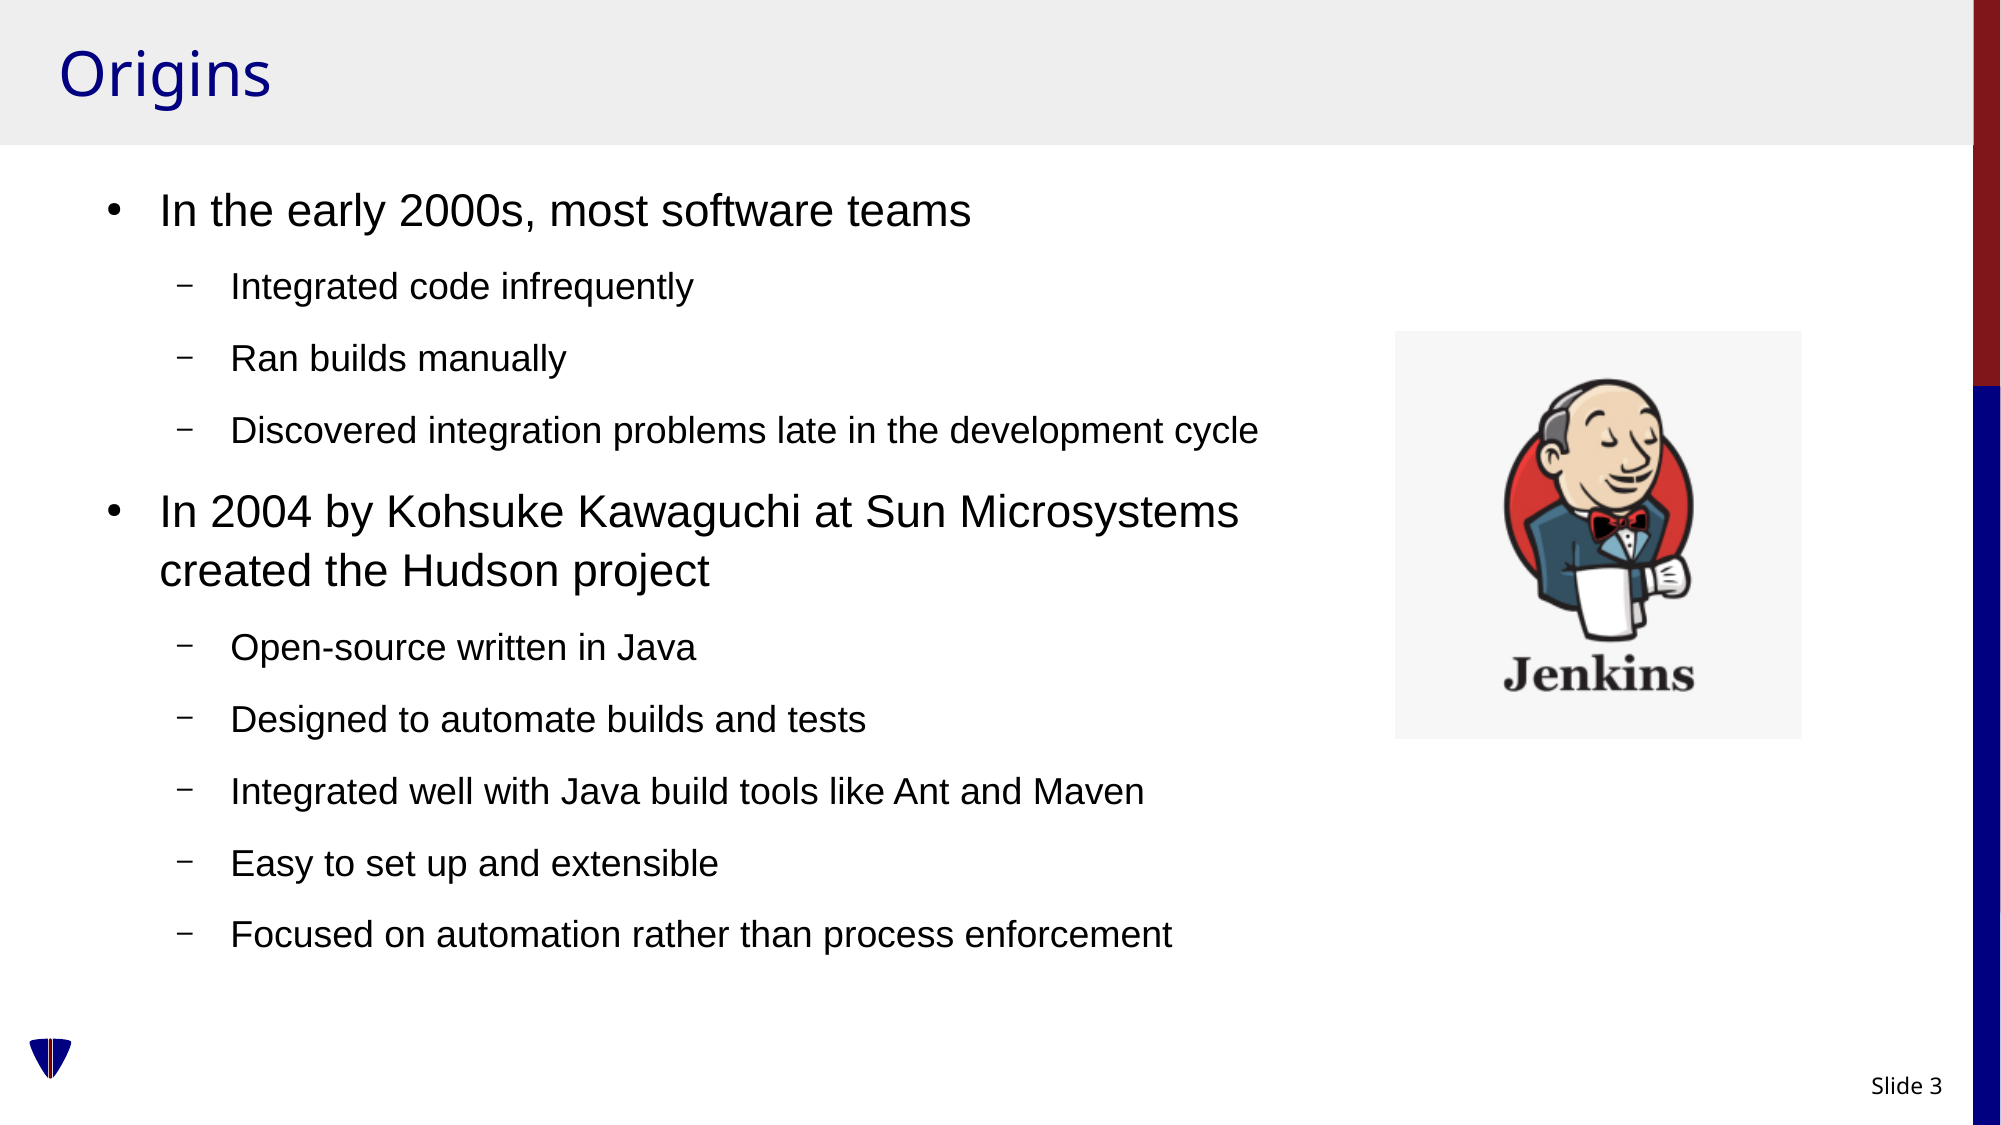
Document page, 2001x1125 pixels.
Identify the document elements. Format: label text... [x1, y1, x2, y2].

list In the early 2000s, most software teams Integrated code infrequently Ran builds manually Discovered integration problems late in the development cycle In 2004 by Kohsuke Kawaguchi at Sun Microsystems created the Hudson project Open-source written in Java Designed to automate builds and tests Integrated well with Java build tools like Ant and Maven Easy to set up and extensible Focused on automation rather than process enforcement [88, 177, 1329, 1034]
picture [1395, 331, 1802, 739]
title Origins [0, 0, 1974, 146]
